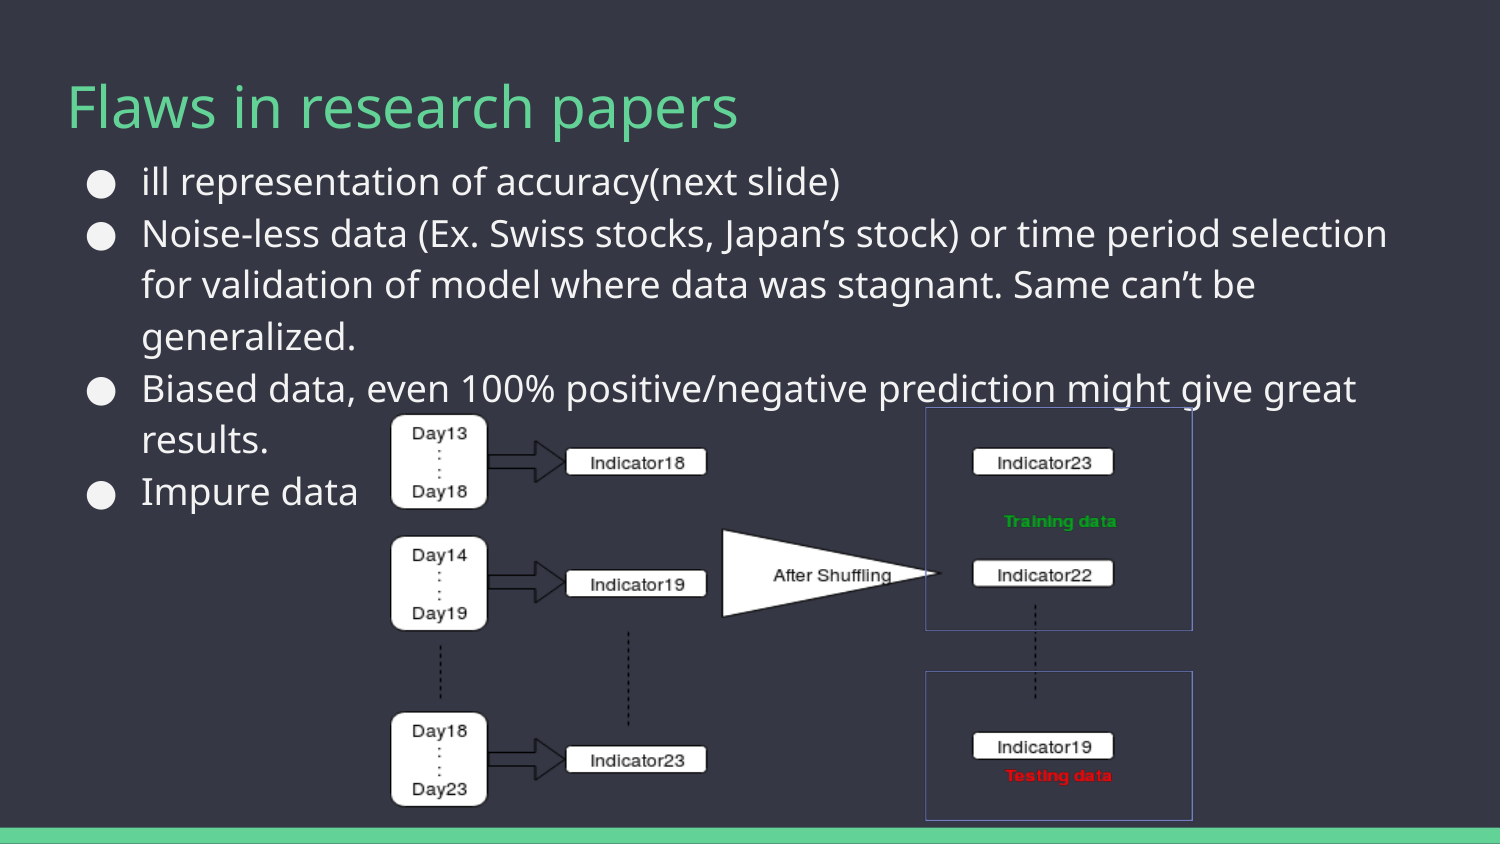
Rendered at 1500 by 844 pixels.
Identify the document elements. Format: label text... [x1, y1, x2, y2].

picture [390, 407, 1193, 821]
title Flaws in research papers [51, 55, 1449, 136]
list ill representation of accuracy(next slide) Noise-less data (Ex. Swiss stocks, Japan’s stock) or time period selection for validation of model where data was stagnant. Same can’t be generalized. Biased data, even 100% positive/negative prediction might give great results. Impure data [51, 136, 1449, 750]
